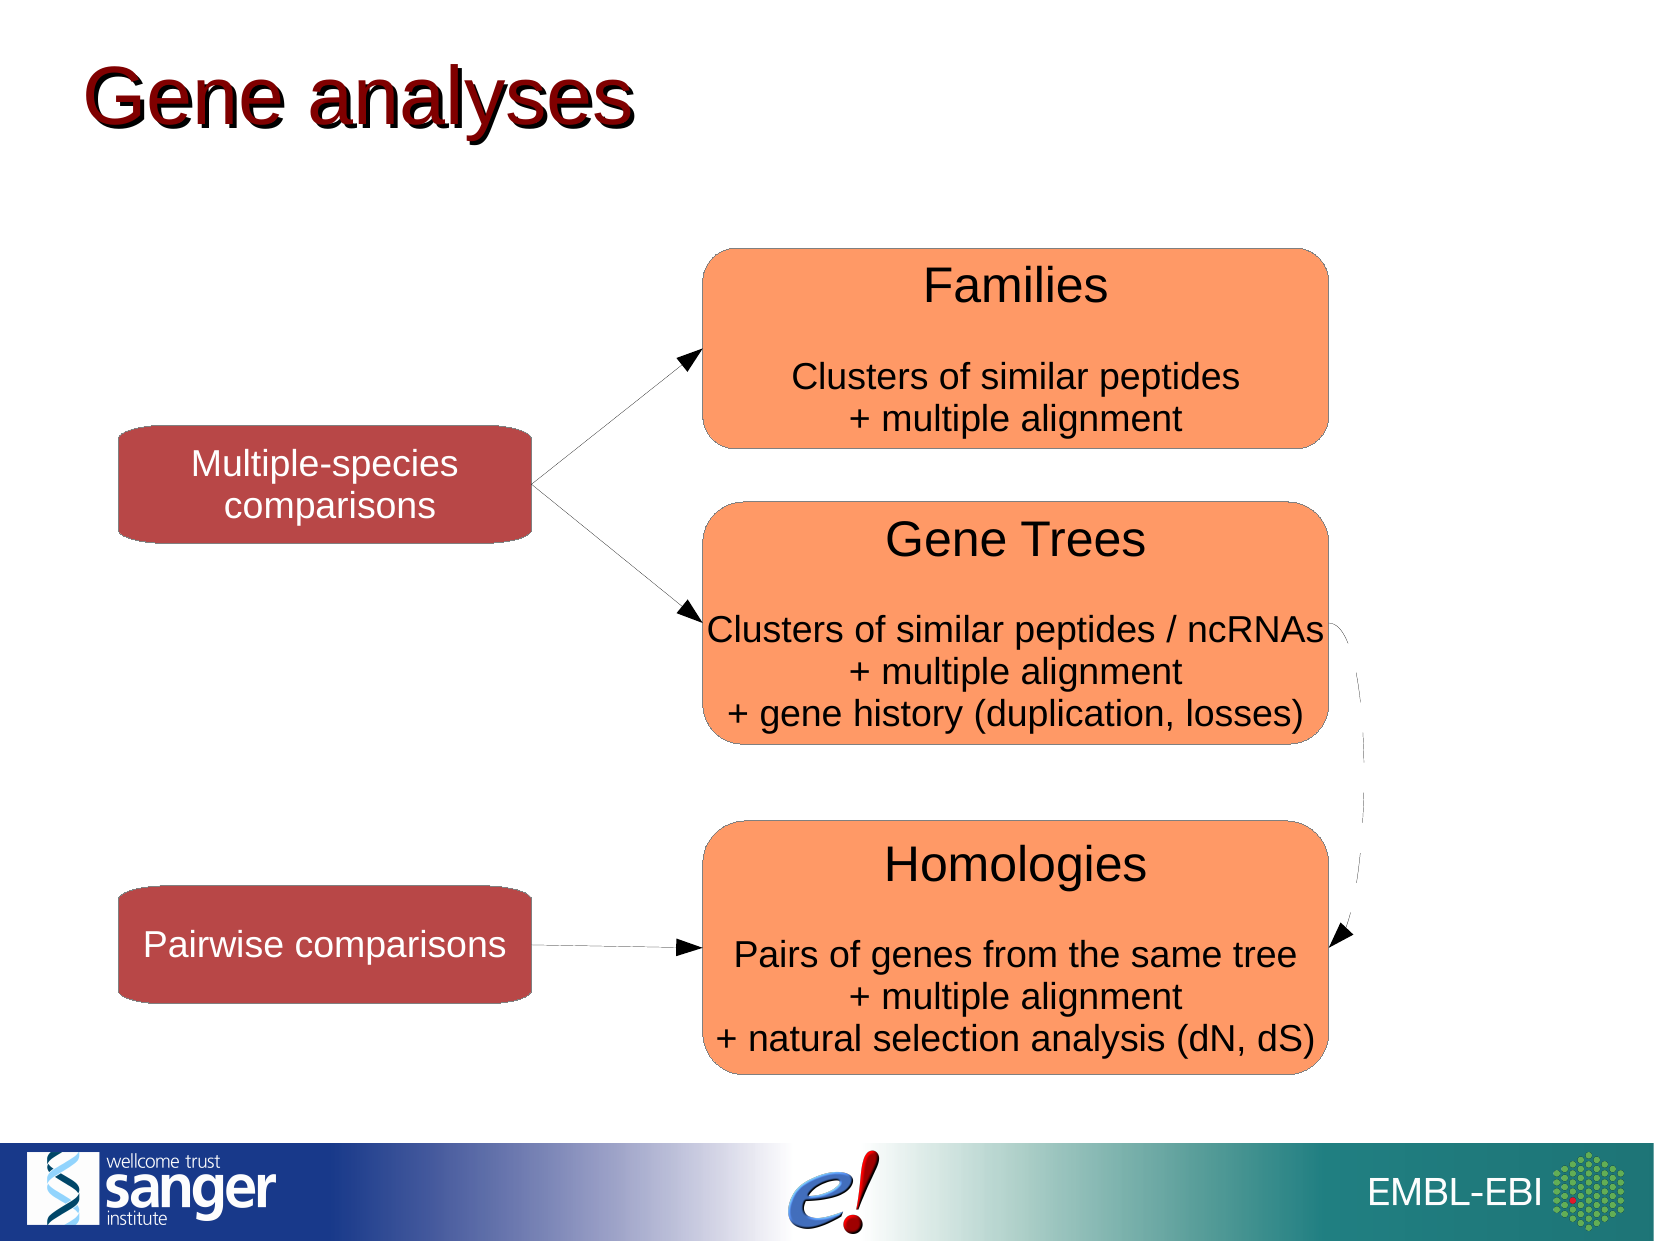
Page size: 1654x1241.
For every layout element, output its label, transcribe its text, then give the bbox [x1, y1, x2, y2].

picture [0, 1143, 1654, 1241]
text_box Homologies Pairs of genes from the same tree + multiple alignment + natural selection analysis (dN, dS) [702, 820, 1329, 1075]
title Gene analyses [82, 49, 1571, 257]
text_box Gene Trees Clusters of similar peptides / ncRNAs + multiple alignment + gene history (duplication, losses) [702, 501, 1329, 745]
text_box Multiple-species comparisons [118, 425, 532, 544]
text_box Families Clusters of similar peptides + multiple alignment [702, 248, 1329, 449]
text_box Pairwise comparisons [118, 885, 532, 1004]
